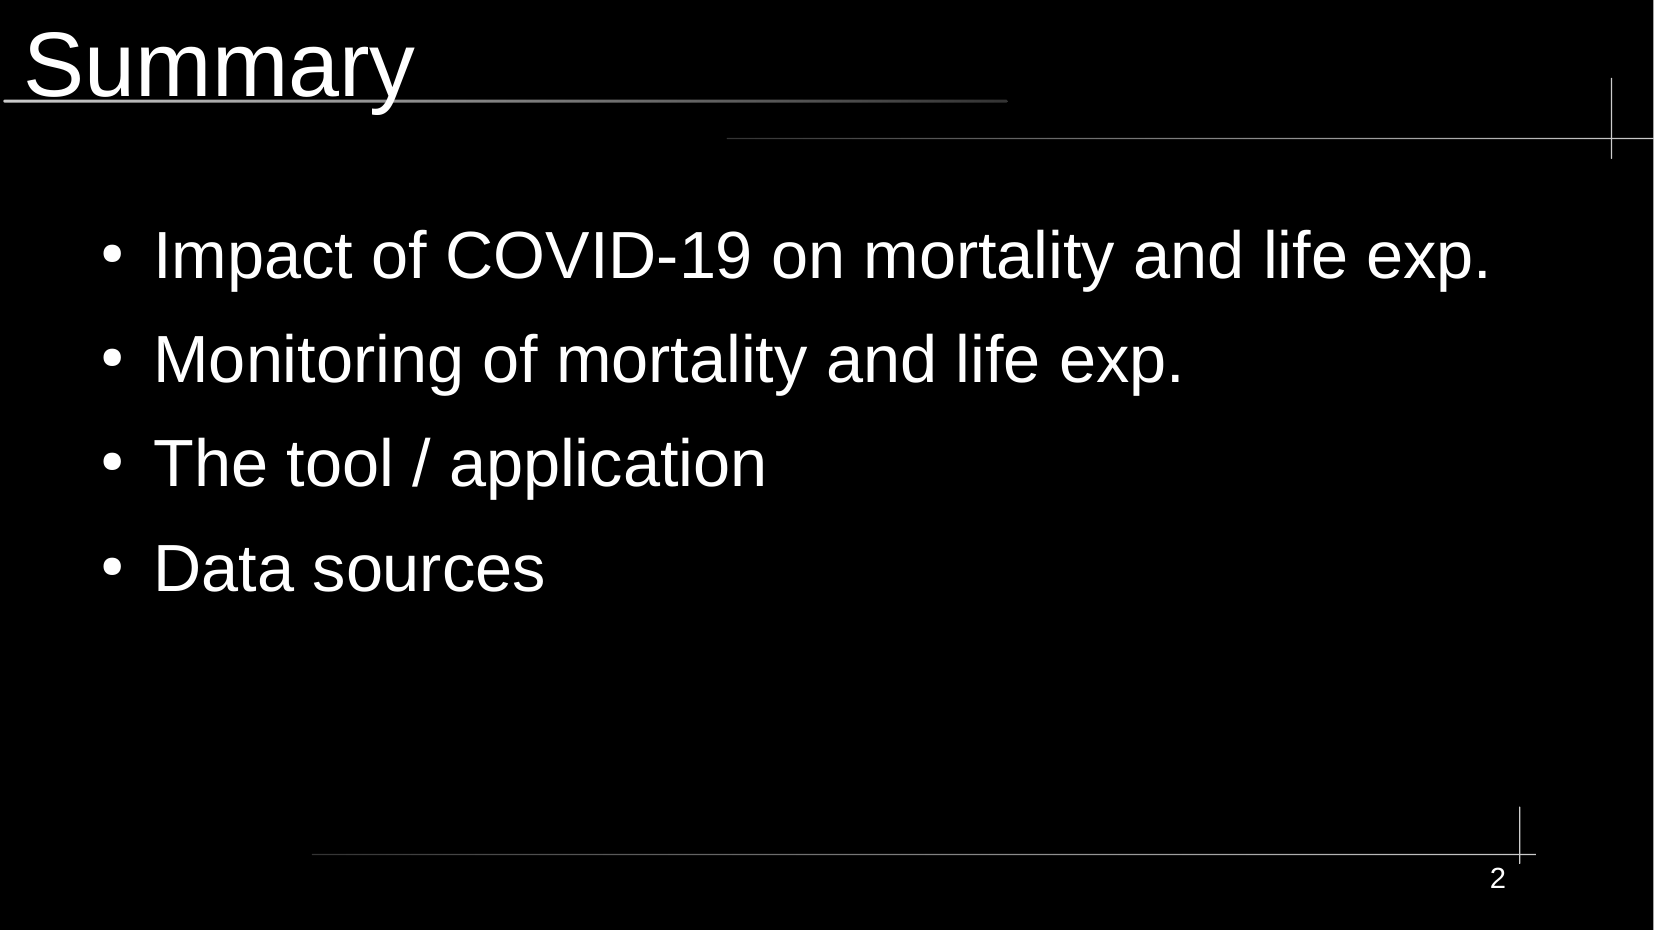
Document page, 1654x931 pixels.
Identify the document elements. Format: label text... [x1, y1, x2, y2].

list Impact of COVID-19 on mortality and life exp. Monitoring of mortality and life exp. The tool / application Data sources [82, 217, 1571, 758]
title Summary [23, 11, 1589, 119]
